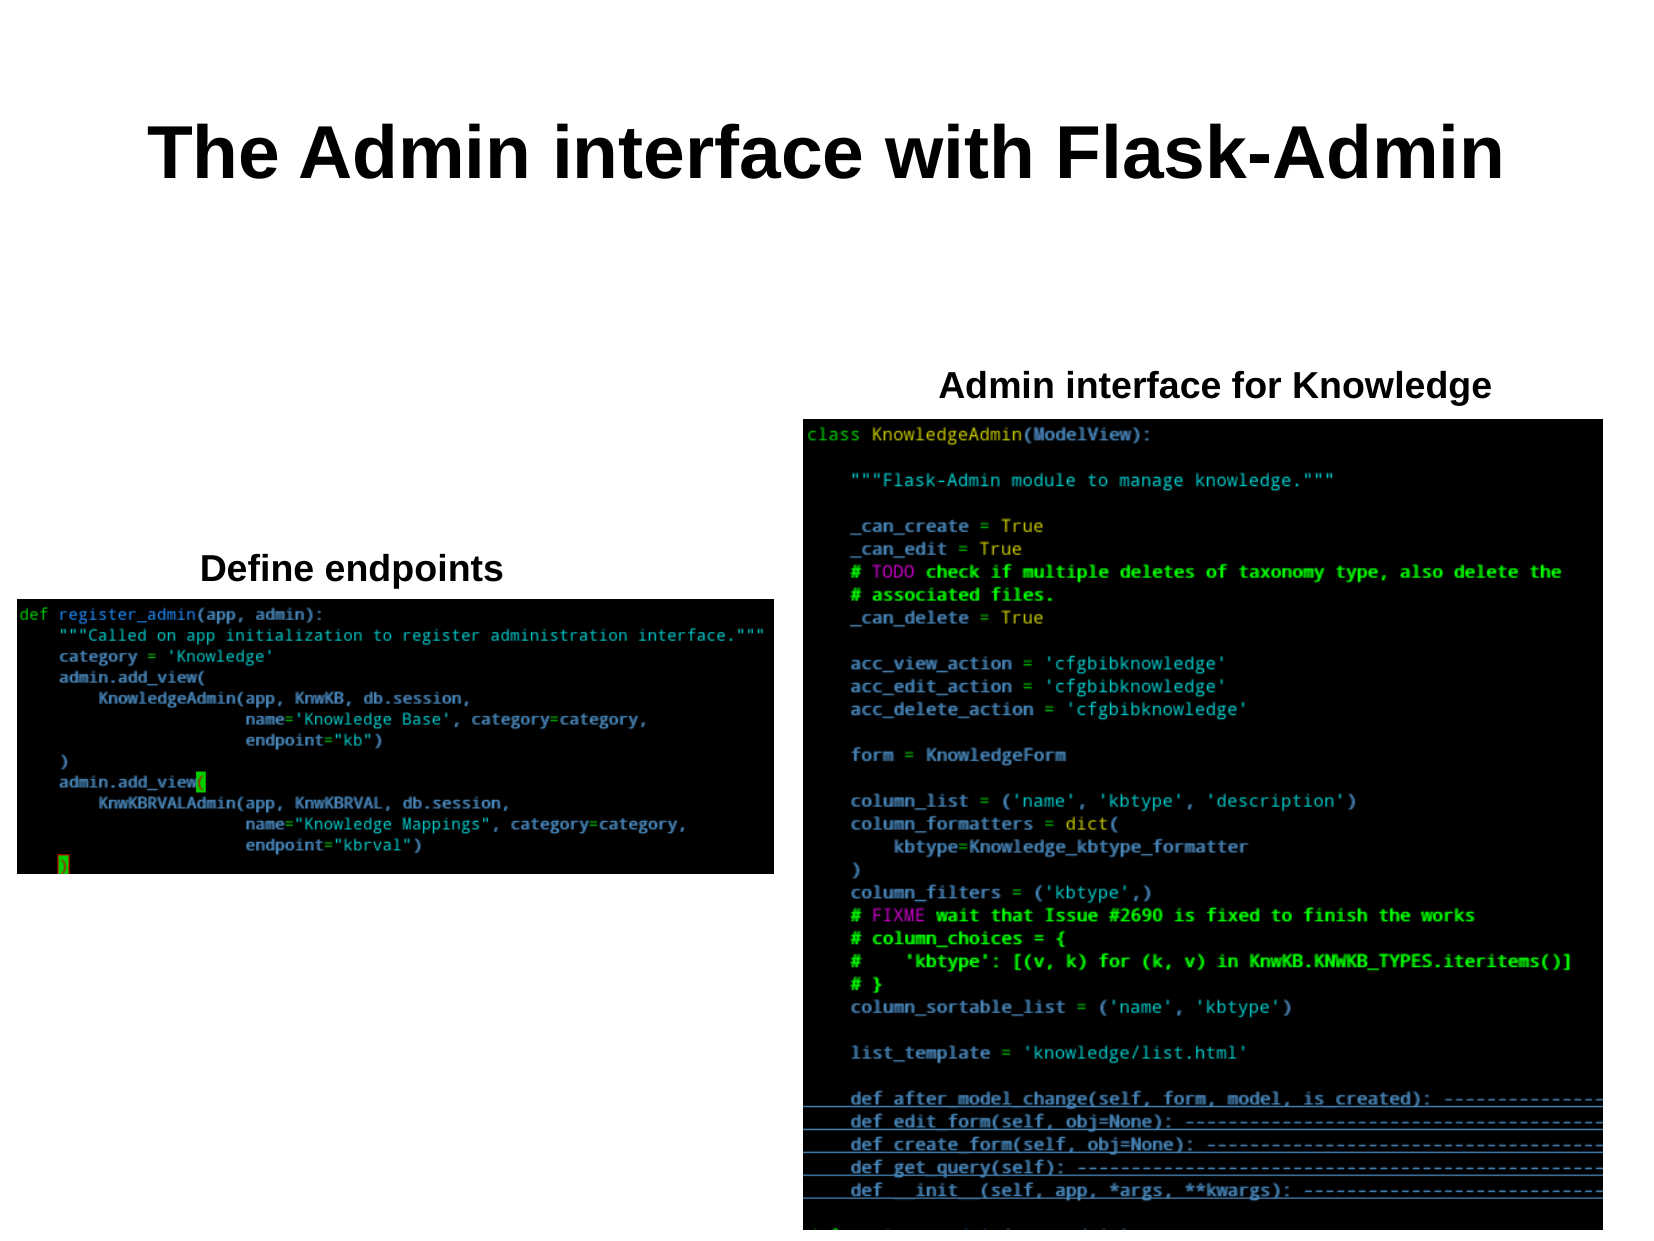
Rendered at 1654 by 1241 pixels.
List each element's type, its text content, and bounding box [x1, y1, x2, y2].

text_box Admin interface for Knowledge [923, 357, 1507, 415]
title The Admin interface with Flask-Admin [82, 110, 1571, 195]
picture [803, 419, 1603, 1231]
text_box Define endpoints [184, 540, 520, 598]
picture [17, 599, 774, 874]
